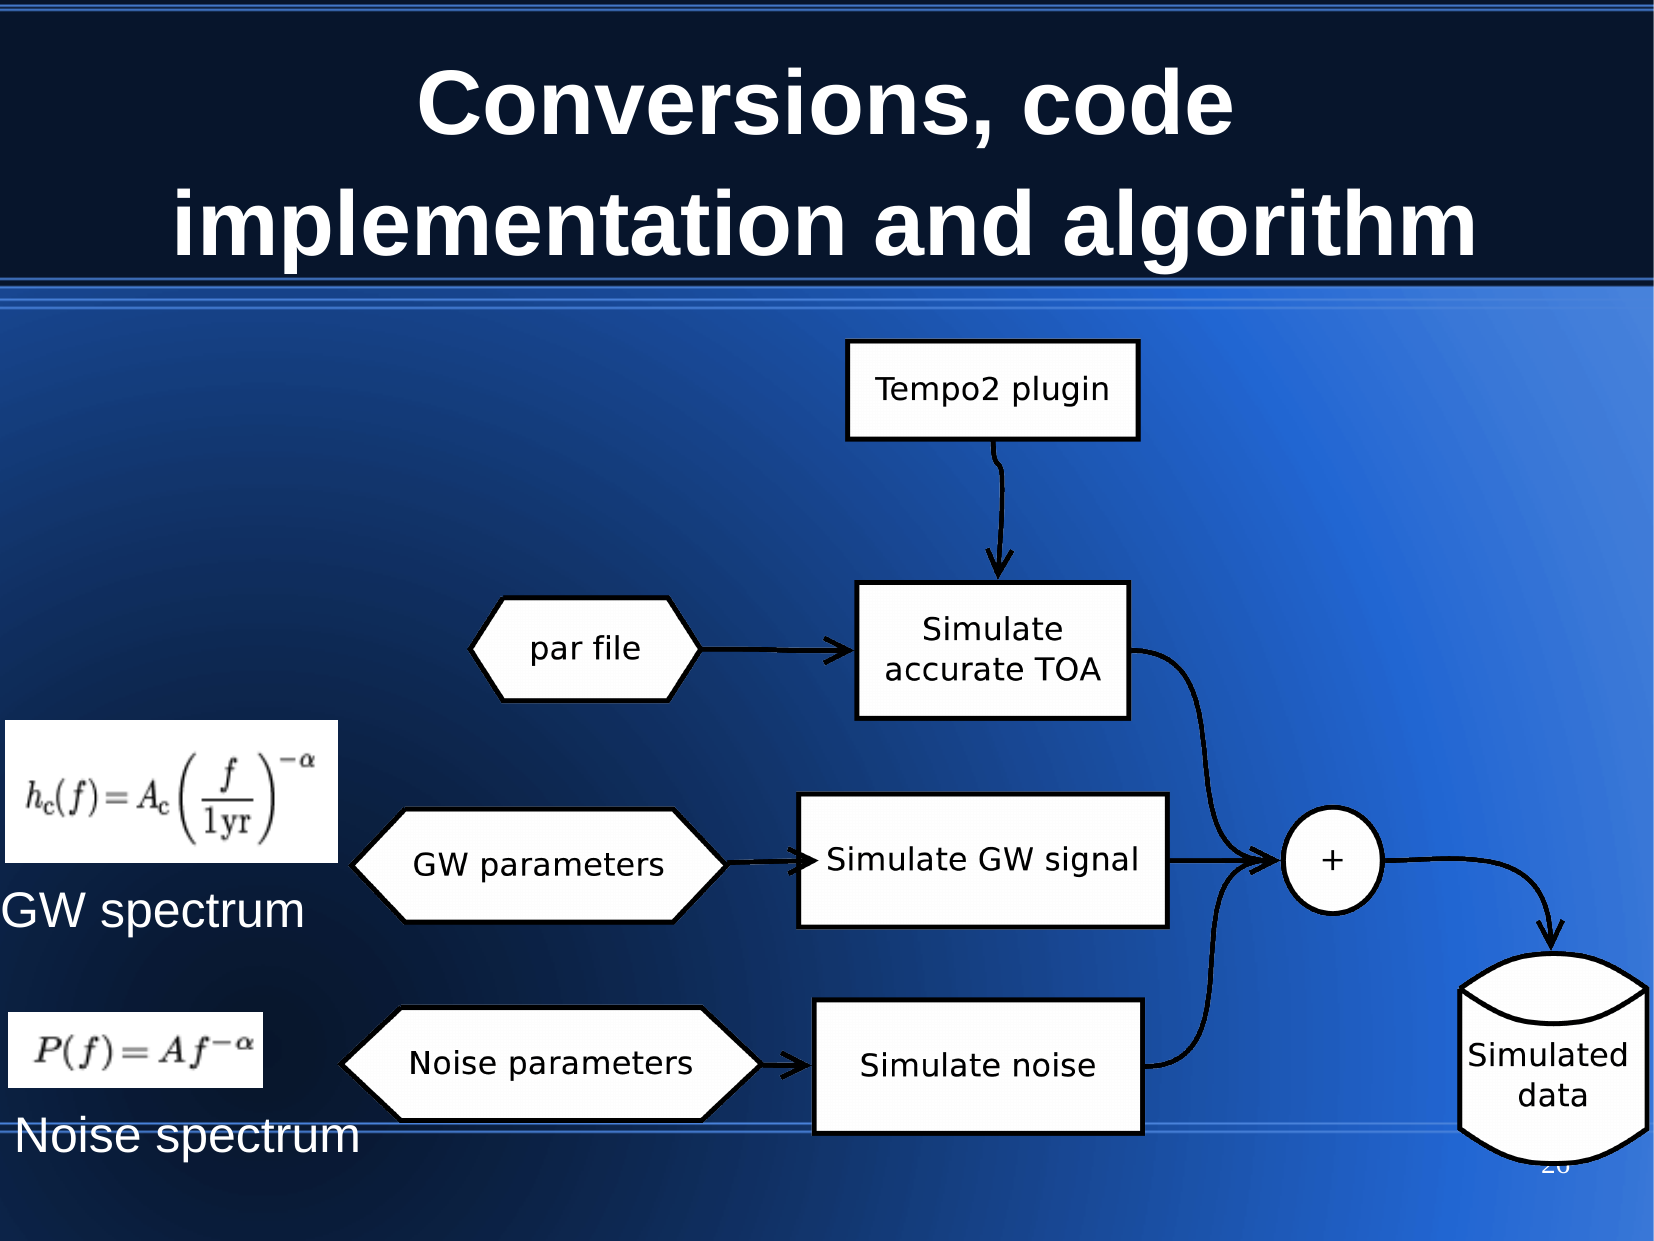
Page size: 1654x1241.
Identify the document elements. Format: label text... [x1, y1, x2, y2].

title Conversions, code implementation and algorithm [82, 31, 1571, 275]
picture [0, 0, 1654, 1241]
text_box Noise spectrum [0, 1096, 337, 1163]
text_box GW spectrum [0, 871, 337, 938]
